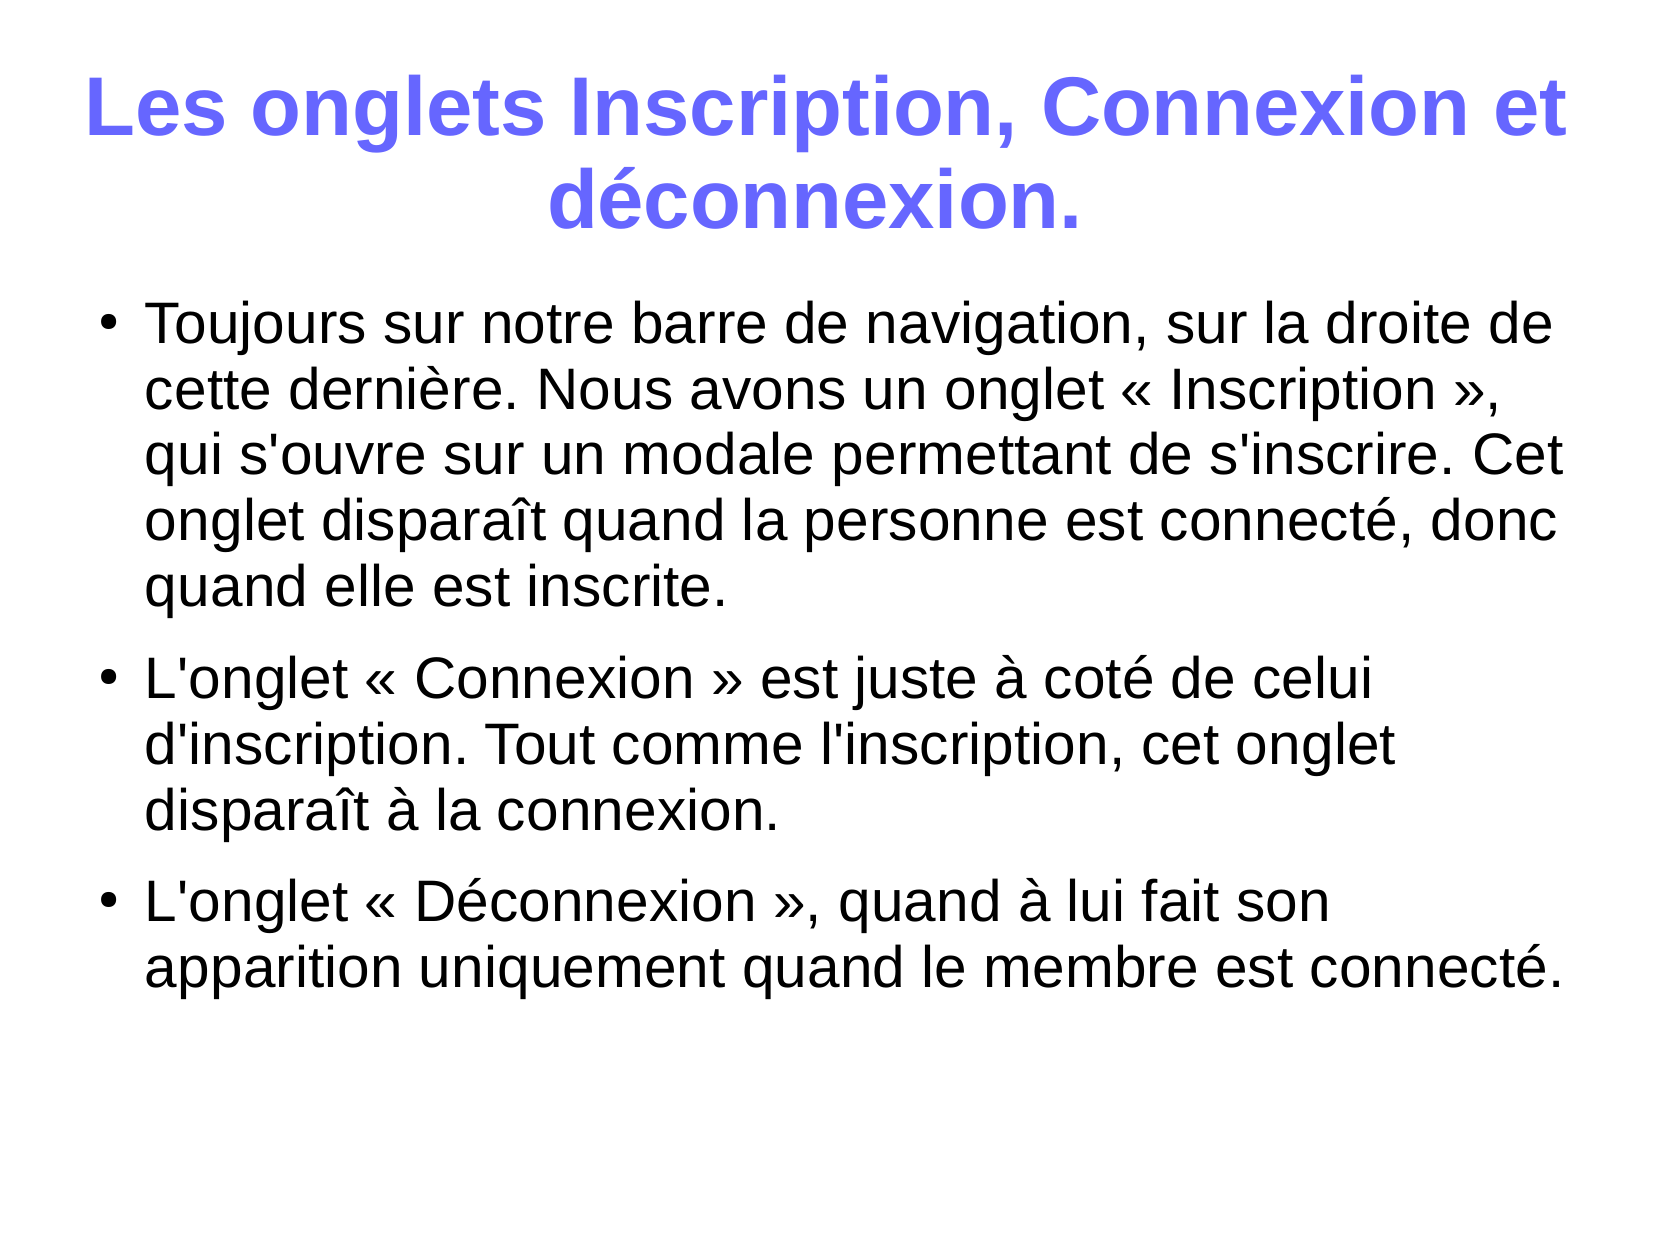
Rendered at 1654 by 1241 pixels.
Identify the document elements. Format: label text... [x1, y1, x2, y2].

title Les onglets Inscription, Connexion et déconnexion. [82, 49, 1571, 257]
list Toujours sur notre barre de navigation, sur la droite de cette dernière. Nous avons un onglet « Inscription », qui s'ouvre sur un modale permettant de s'inscrire. Cet onglet disparaît quand la personne est connecté, donc quand elle est inscrite. L'onglet « Connexion » est juste à coté de celui d'inscription. Tout comme l'inscription, cet onglet disparaît à la connexion. L'onglet « Déconnexion », quand à lui fait son apparition uniquement quand le membre est connecté. [82, 290, 1571, 1010]
